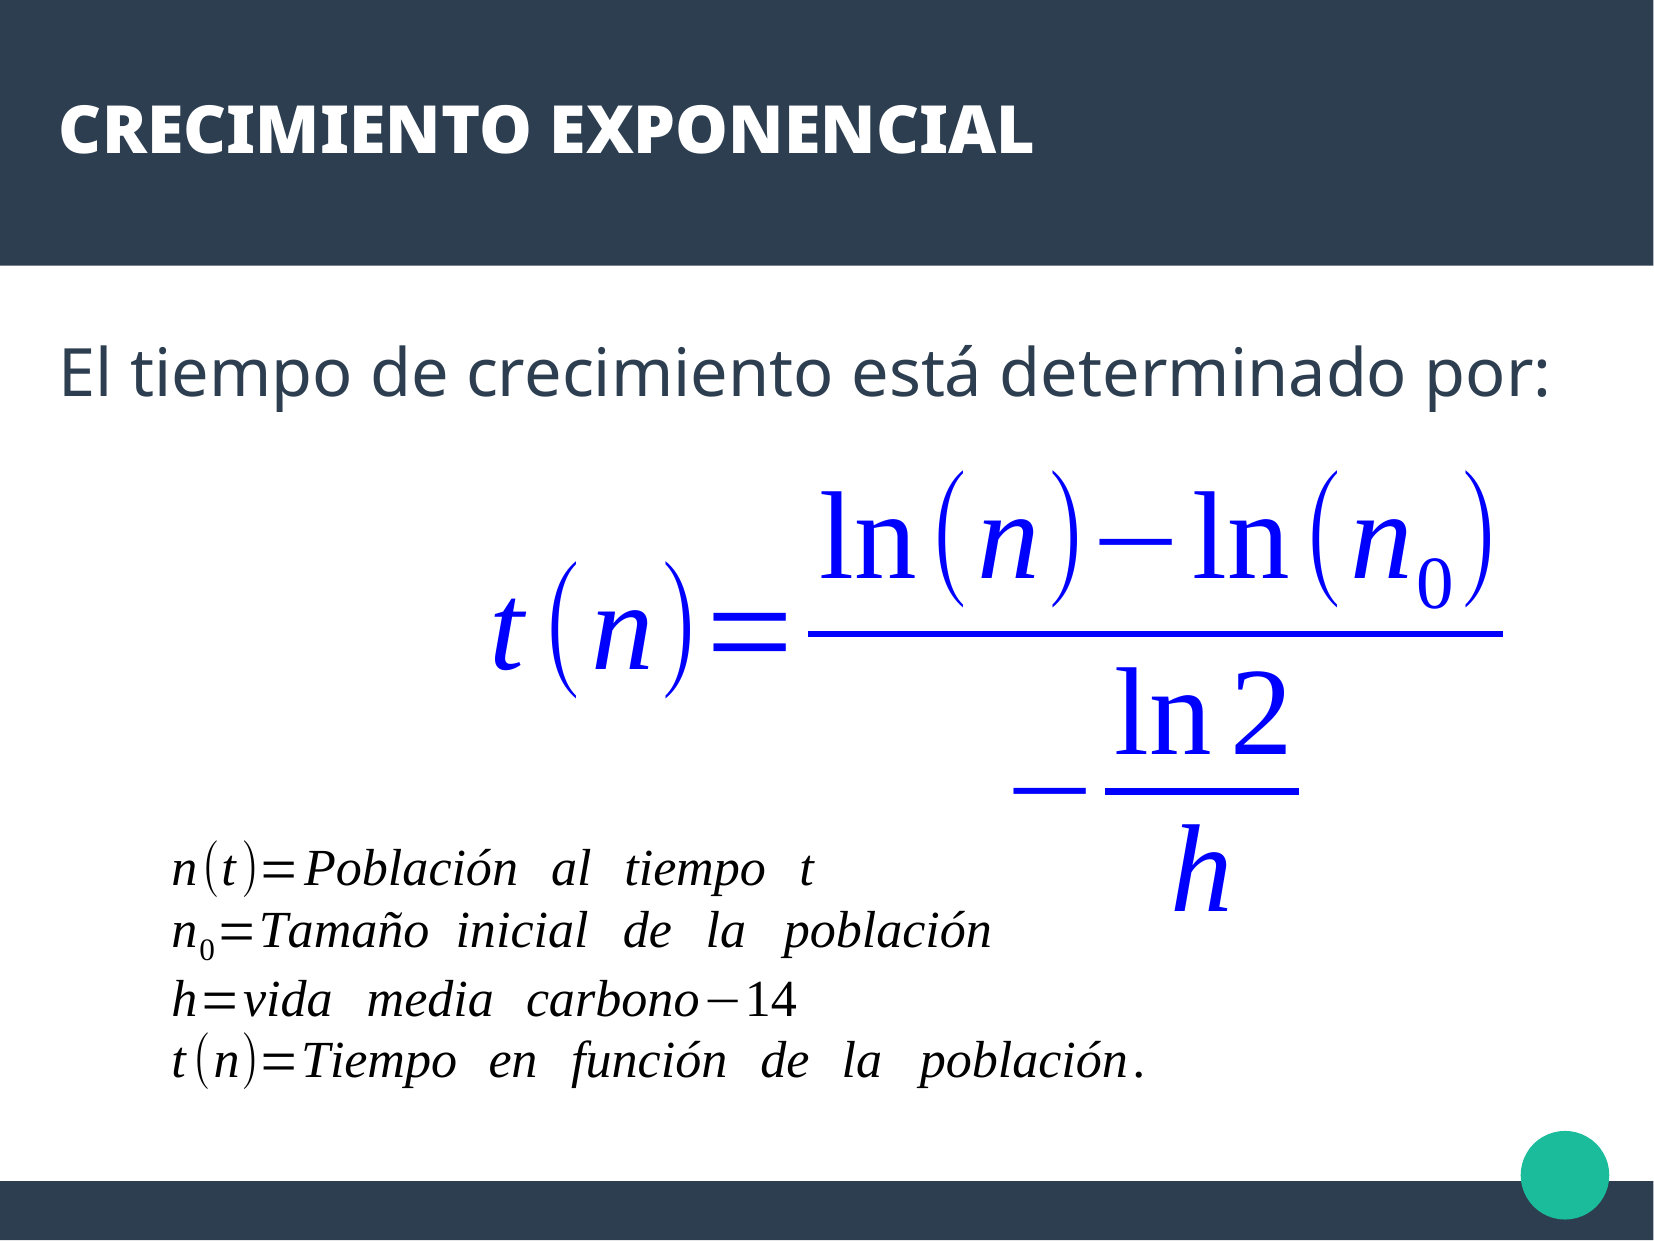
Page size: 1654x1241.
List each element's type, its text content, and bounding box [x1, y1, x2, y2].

subtitle El tiempo de crecimiento está determinado por: [59, 324, 1595, 1152]
title CRECIMIENTO EXPONENCIAL [59, 49, 1595, 207]
chart [165, 465, 1516, 1092]
